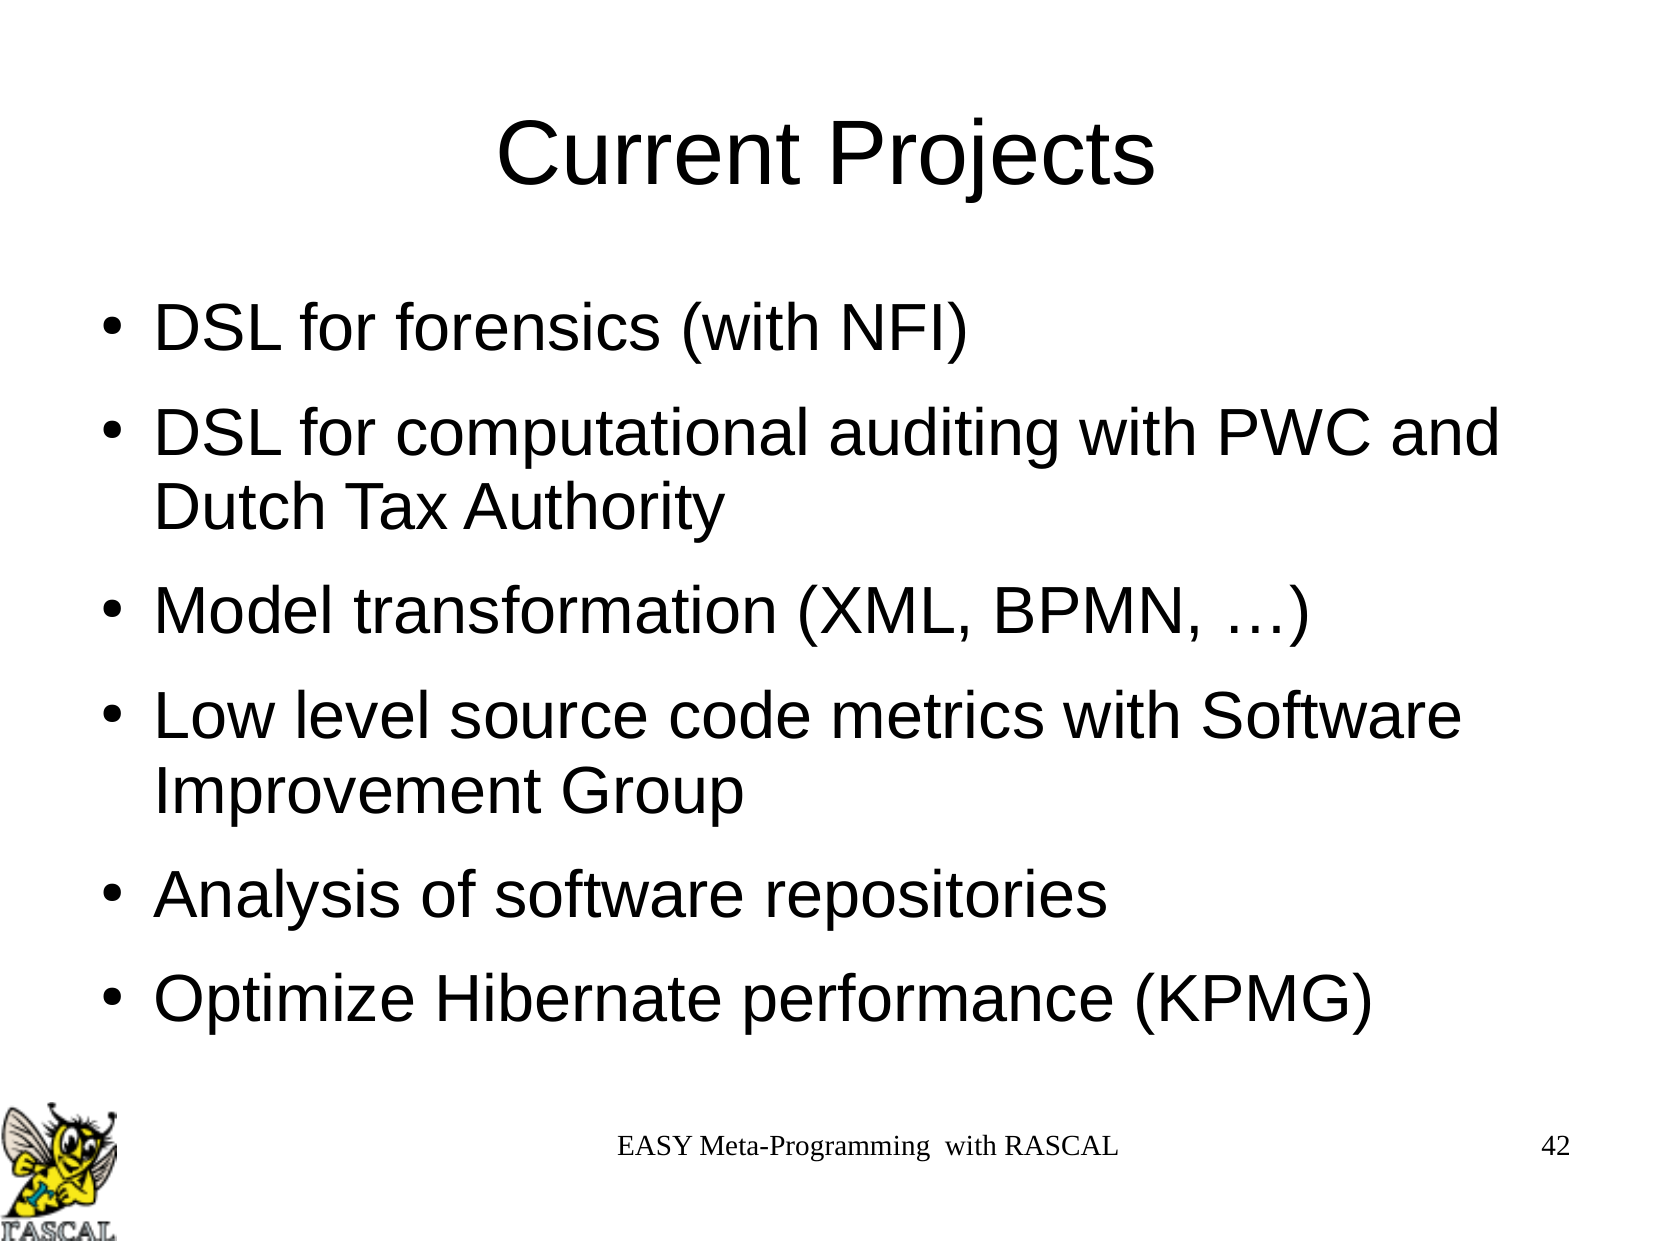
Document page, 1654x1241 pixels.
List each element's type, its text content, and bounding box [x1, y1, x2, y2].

list DSL for forensics (with NFI) DSL for computational auditing with PWC and Dutch Tax Authority Model transformation (XML, BPMN, …) Low level source code metrics with Software Improvement Group Analysis of software repositories Optimize Hibernate performance (KPMG) [82, 290, 1571, 1109]
picture [0, 1102, 117, 1241]
title Current Projects [82, 56, 1571, 250]
